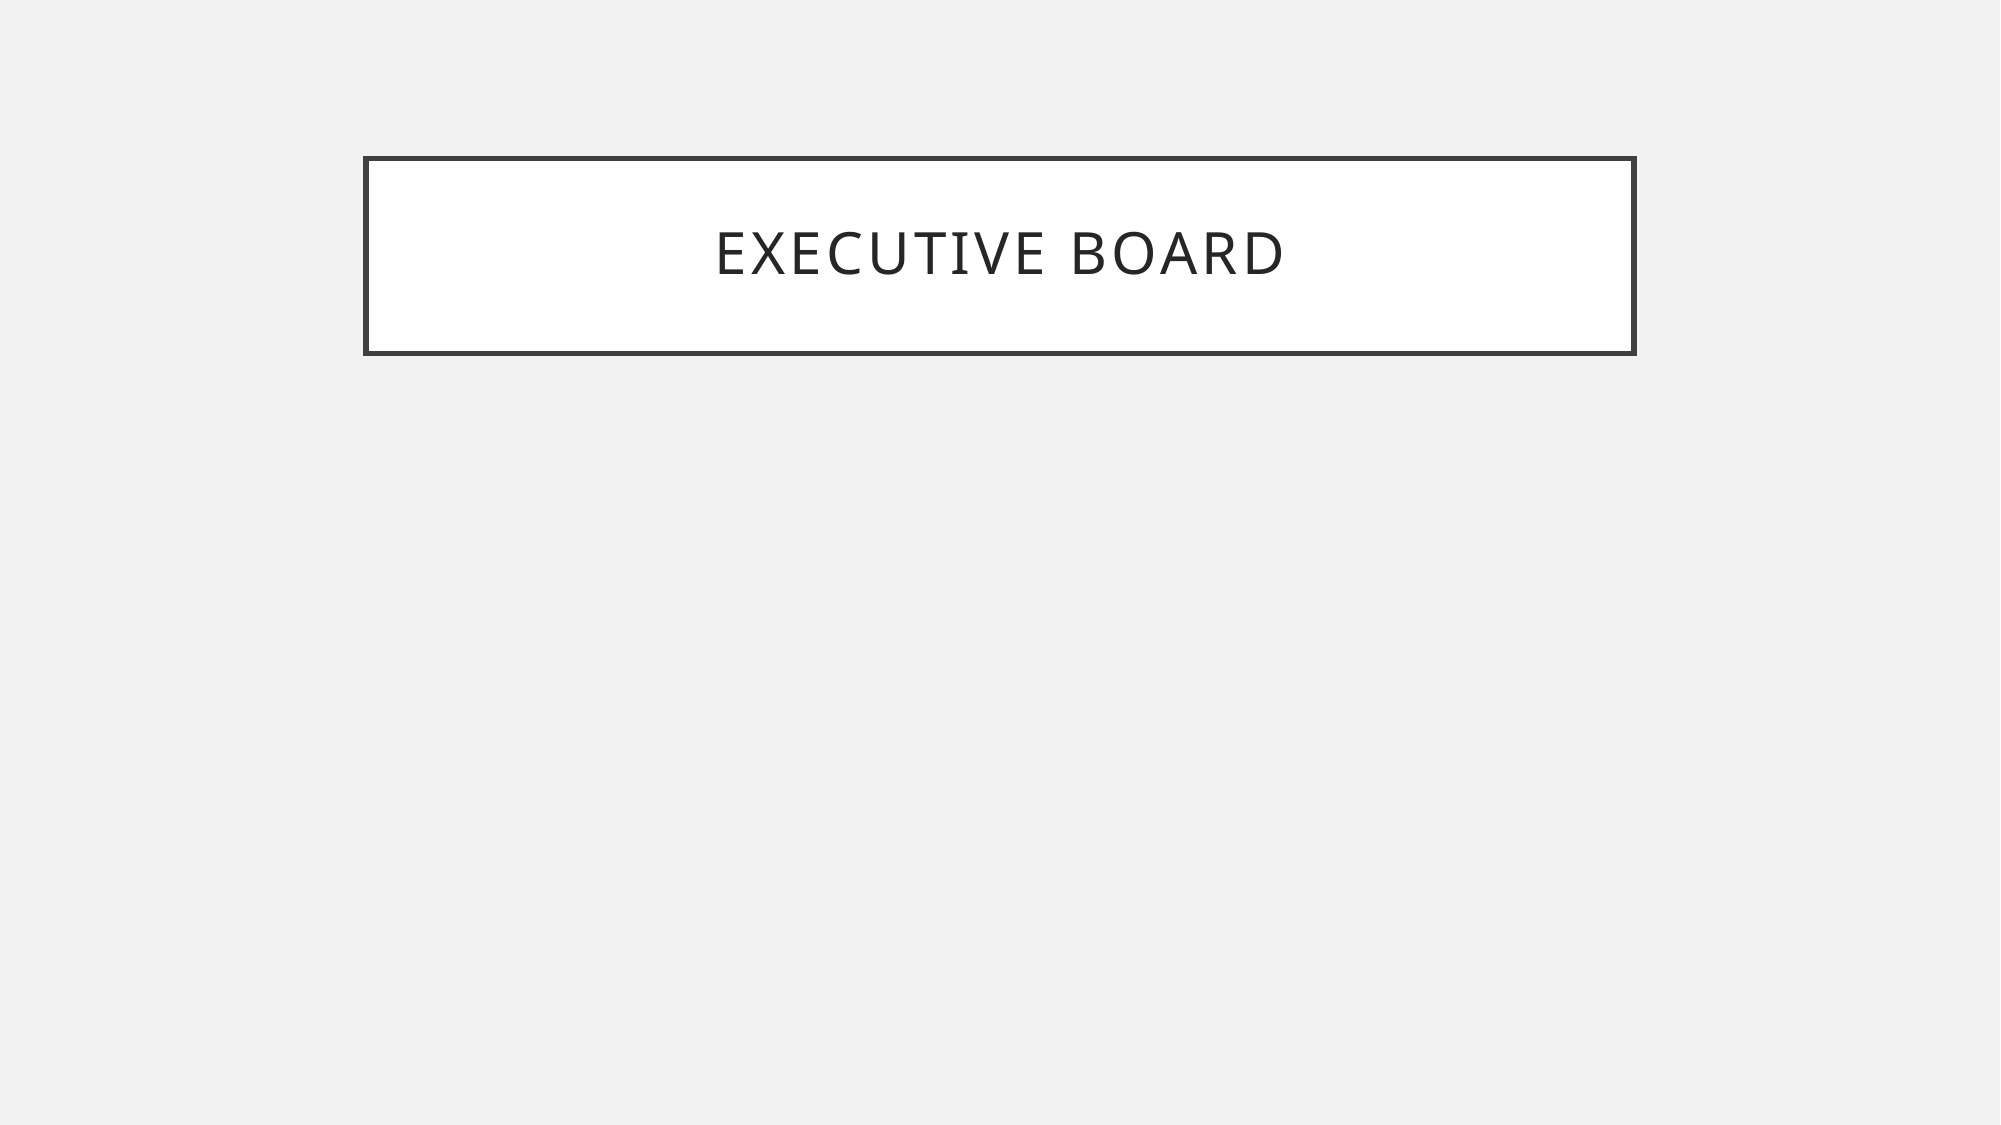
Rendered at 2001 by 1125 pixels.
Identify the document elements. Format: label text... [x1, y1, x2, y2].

title EXECUTIVE BOARD [366, 158, 1634, 354]
